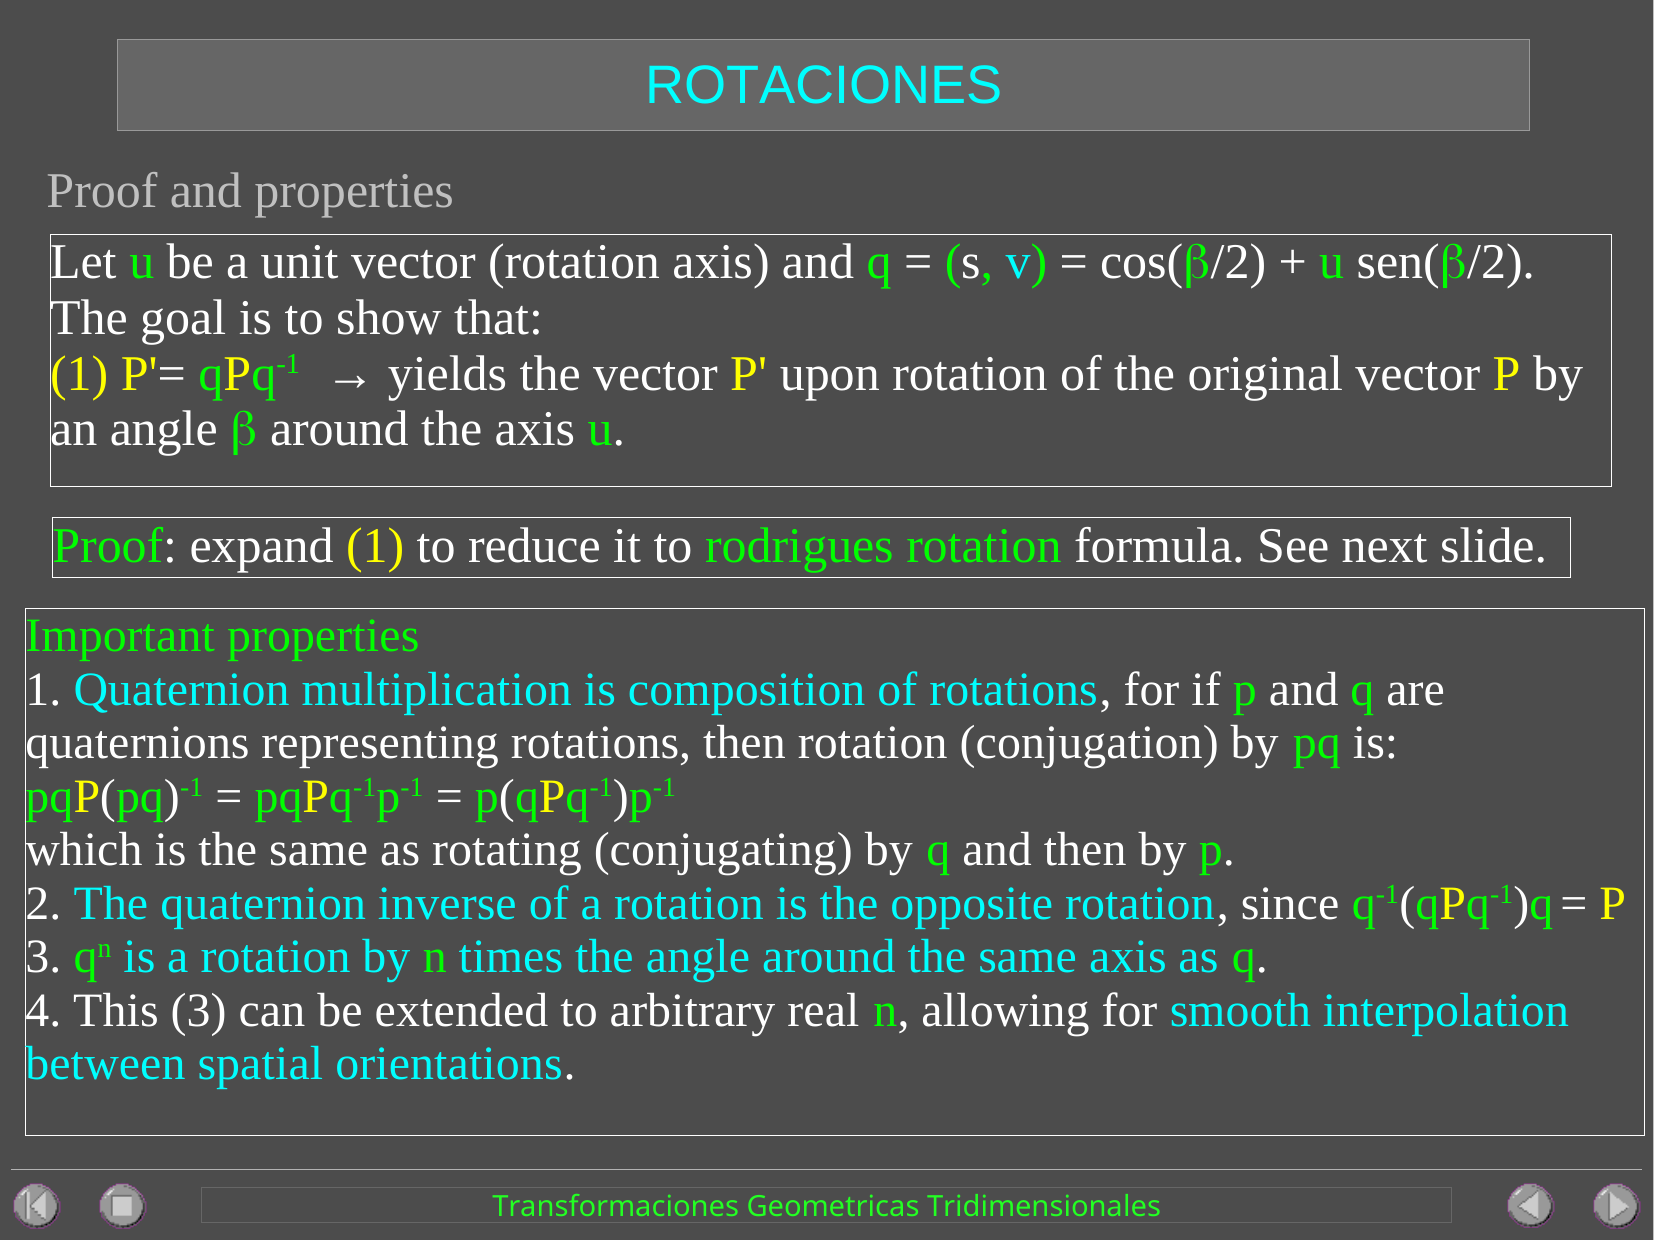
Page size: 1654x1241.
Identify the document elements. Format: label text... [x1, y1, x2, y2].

text_box Important properties 1. Quaternion multiplication is composition of rotations, for if p and q are quaternions representing rotations, then rotation (conjugation) by pq is: pqP(pq)-1 = pqPq-1p-1 = p(qPq-1)p-1 which is the same as rotating (conjugating) by q and then by p. 2. The quaternion inverse of a rotation is the opposite rotation, since q-1(qPq-1)q = P 3. qn is a rotation by n times the angle around the same axis as q. 4. This (3) can be extended to arbitrary real n, allowing for smooth interpolation between spatial orientations. [25, 608, 1645, 1136]
picture [11, 1181, 62, 1232]
picture [97, 1181, 148, 1232]
text_box Proof: expand (1) to reduce it to rodrigues rotation formula. See next slide. [52, 517, 1571, 578]
picture [1591, 1181, 1642, 1232]
text_box Let u be a unit vector (rotation axis) and q = (s, v) = cos(b/2) + u sen(b/2). The goal is to show that: (1) P'= qPq-1 → yields the vector P' upon rotation of the original vector P by an angle b around the axis u. [50, 234, 1612, 487]
picture [1505, 1181, 1556, 1231]
title ROTACIONES [117, 39, 1530, 131]
text_box Proof and properties [46, 162, 628, 223]
